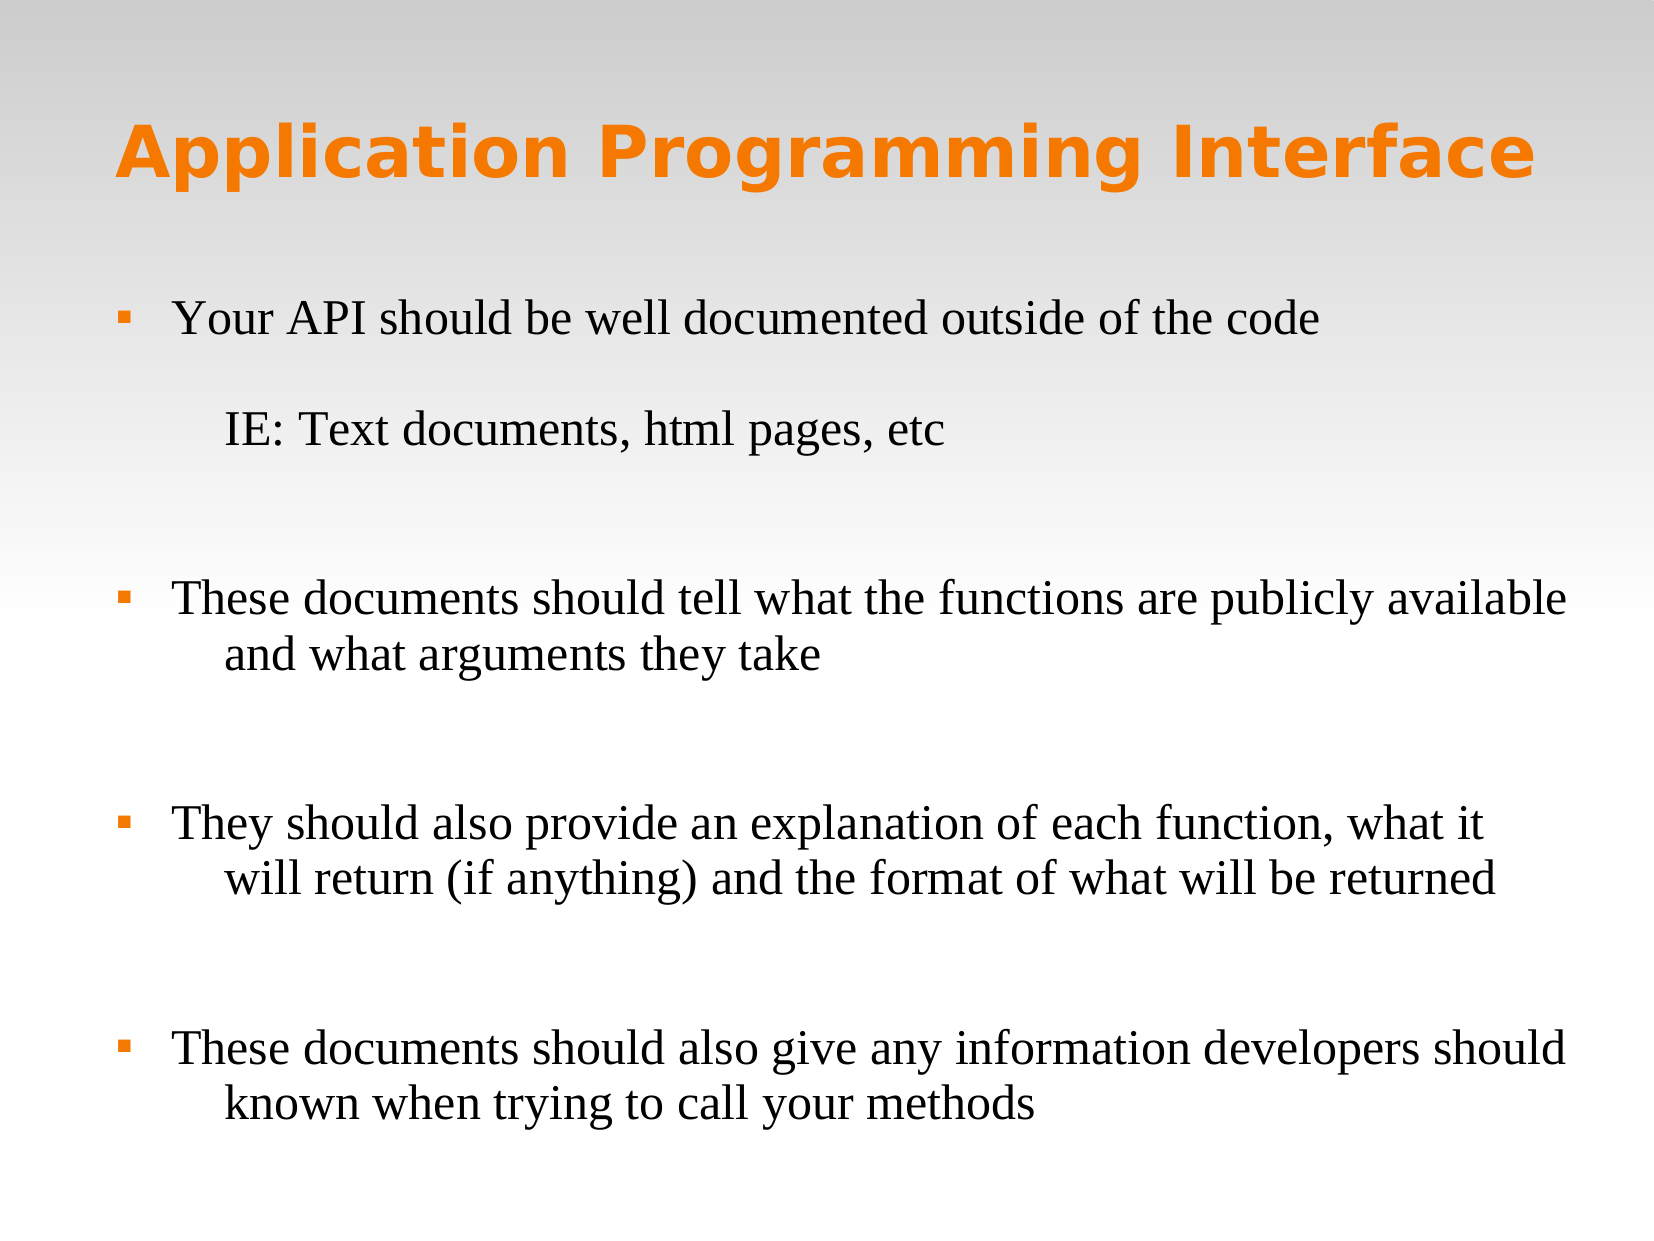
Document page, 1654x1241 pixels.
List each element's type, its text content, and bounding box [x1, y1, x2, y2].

list Your API should be well documented outside of the code IE: Text documents, html pages, etc These documents should tell what the functions are publicly available and what arguments they take They should also provide an explanation of each function, what it will return (if anything) and the format of what will be returned These documents should also give any information developers should known when trying to call your methods [82, 290, 1571, 1194]
title Application Programming Interface [82, 49, 1571, 257]
